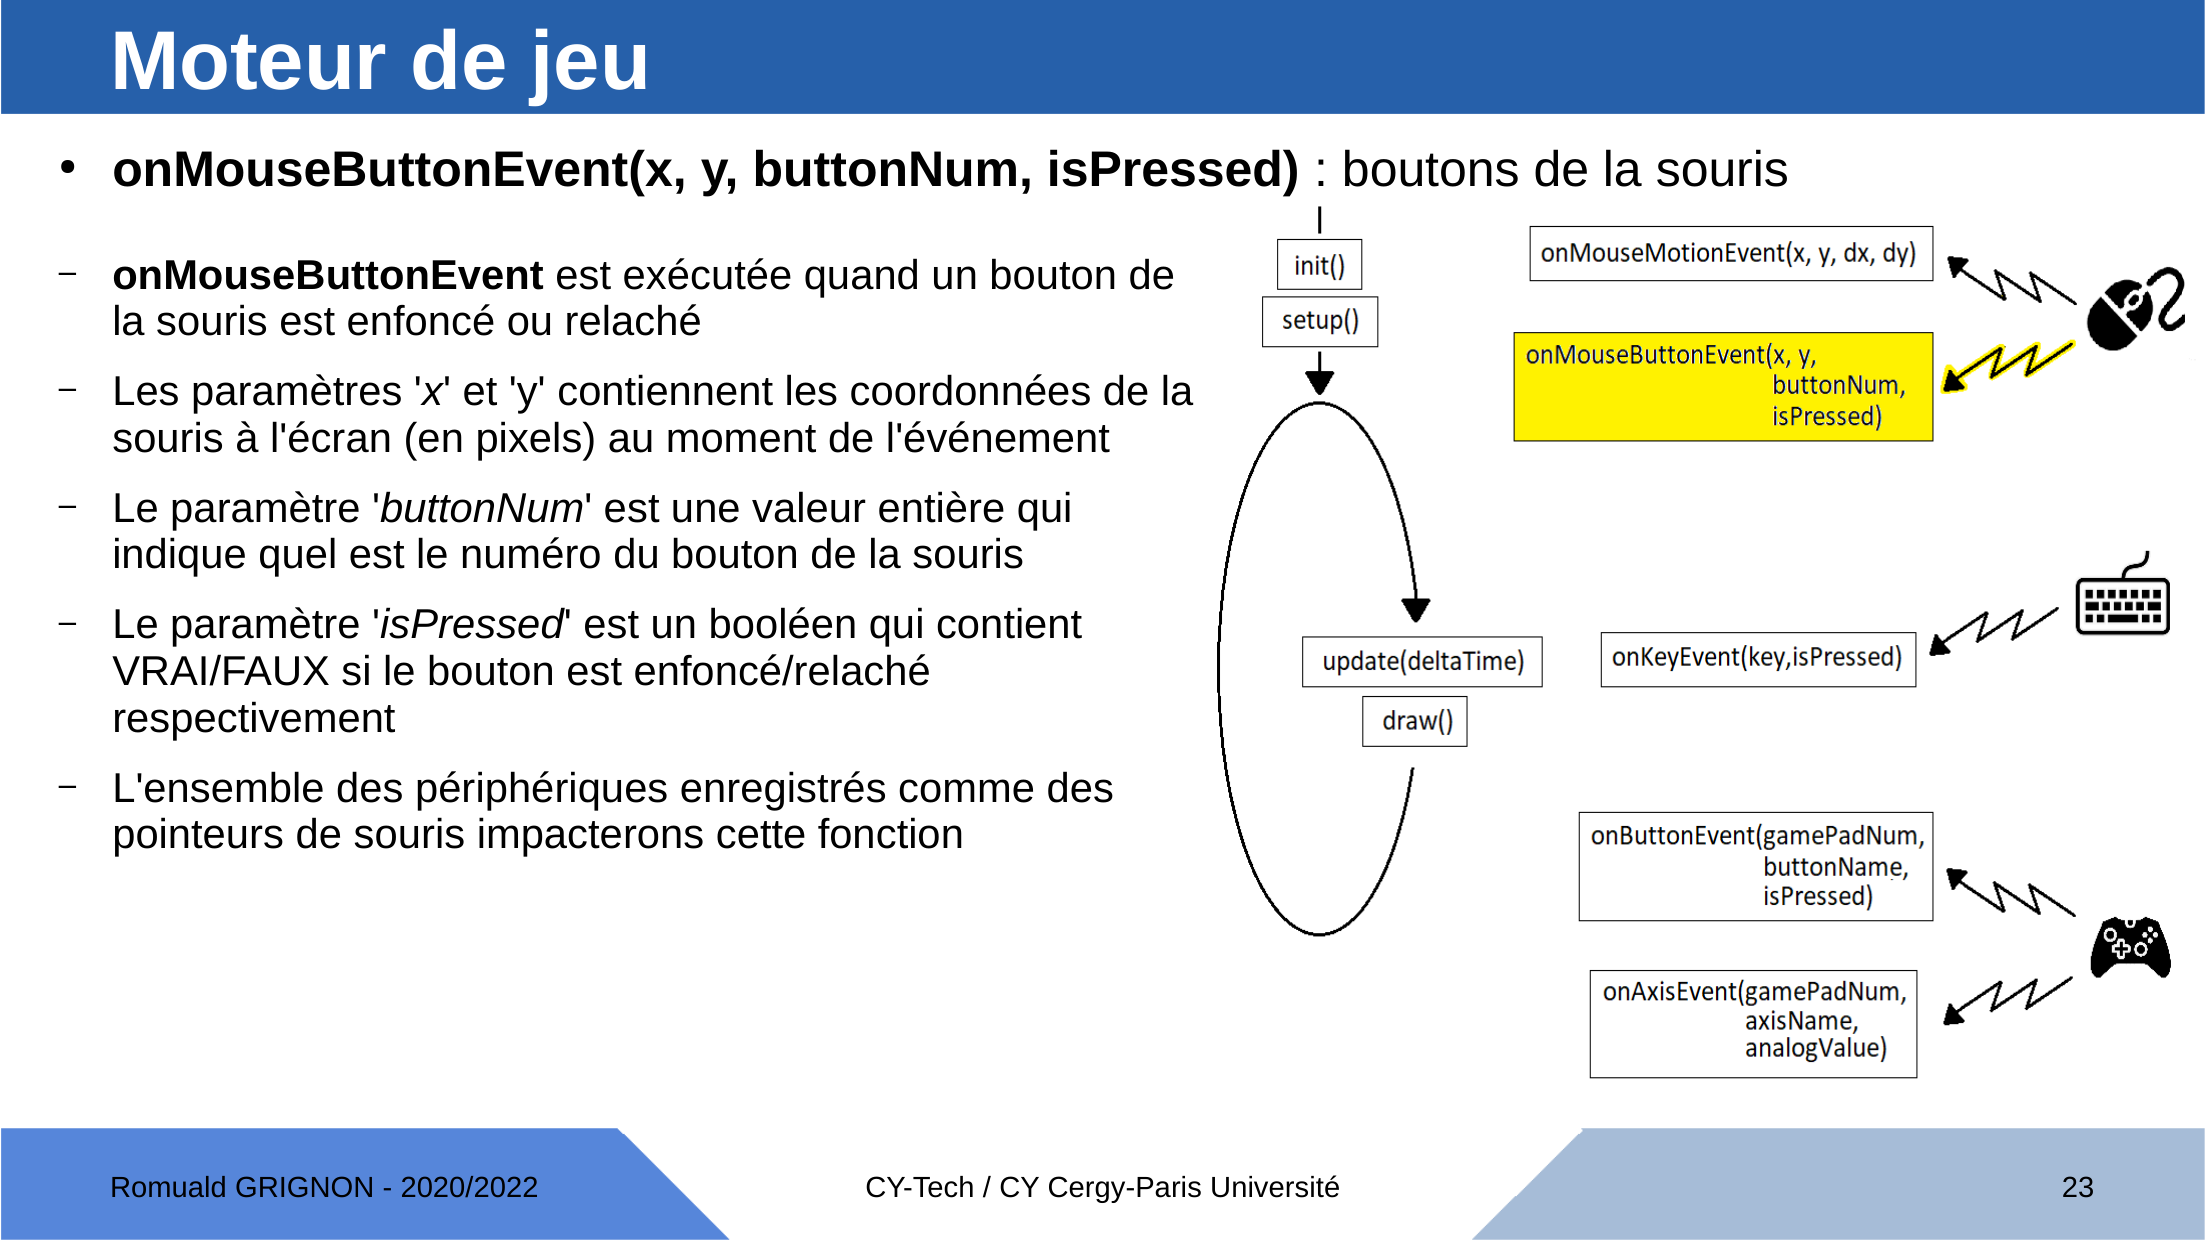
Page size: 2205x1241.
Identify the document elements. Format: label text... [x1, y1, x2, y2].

picture [549, 315, 567, 322]
picture [162, 315, 181, 322]
picture [243, 315, 249, 322]
picture [206, 315, 217, 322]
picture [140, 315, 159, 322]
picture [365, 315, 372, 322]
list onMouseButtonEvent(x, y, buttonNum, isPressed) : boutons de la souris [41, 211, 1210, 315]
picture [389, 315, 397, 322]
picture [512, 315, 523, 322]
picture [423, 315, 430, 322]
picture [330, 315, 350, 322]
picture [630, 315, 638, 322]
picture [597, 315, 604, 322]
picture [220, 315, 226, 322]
picture [491, 315, 510, 322]
picture [410, 315, 421, 322]
picture [352, 315, 363, 322]
picture [118, 315, 137, 322]
picture [607, 315, 627, 322]
picture [0, 0, 2205, 1241]
picture [230, 315, 240, 322]
picture [535, 315, 546, 322]
picture [640, 315, 658, 322]
picture [662, 315, 672, 322]
picture [400, 315, 408, 322]
picture [478, 315, 489, 322]
picture [196, 315, 203, 322]
picture [584, 315, 595, 322]
picture [434, 315, 444, 322]
picture [376, 315, 386, 322]
picture [525, 315, 532, 322]
picture [447, 315, 455, 322]
picture [675, 315, 682, 322]
title Moteur de jeu [110, 49, 2095, 211]
picture [298, 315, 305, 322]
picture [252, 315, 283, 322]
picture [308, 315, 326, 322]
picture [285, 315, 296, 322]
picture [684, 315, 695, 322]
picture [183, 315, 194, 322]
list onMouseButtonEvent est exécutée quand un bouton de la souris est enfoncé ou relaché Les paramètres 'x' et 'y' contiennent les coordonnées de la souris à l'écran (en pixels) au moment de l'événement Le paramètre 'buttonNum' est une valeur entière qui indique quel est le numéro du bouton de la souris Le paramètre 'isPressed' est un booléen qui contient VRAI/FAUX si le bouton est enfoncé/relaché respectivement L'ensemble des périphériques enregistrés comme des pointeurs de souris impacterons cette fonction [0, 322, 1207, 1129]
picture [571, 315, 582, 322]
picture [457, 315, 476, 322]
